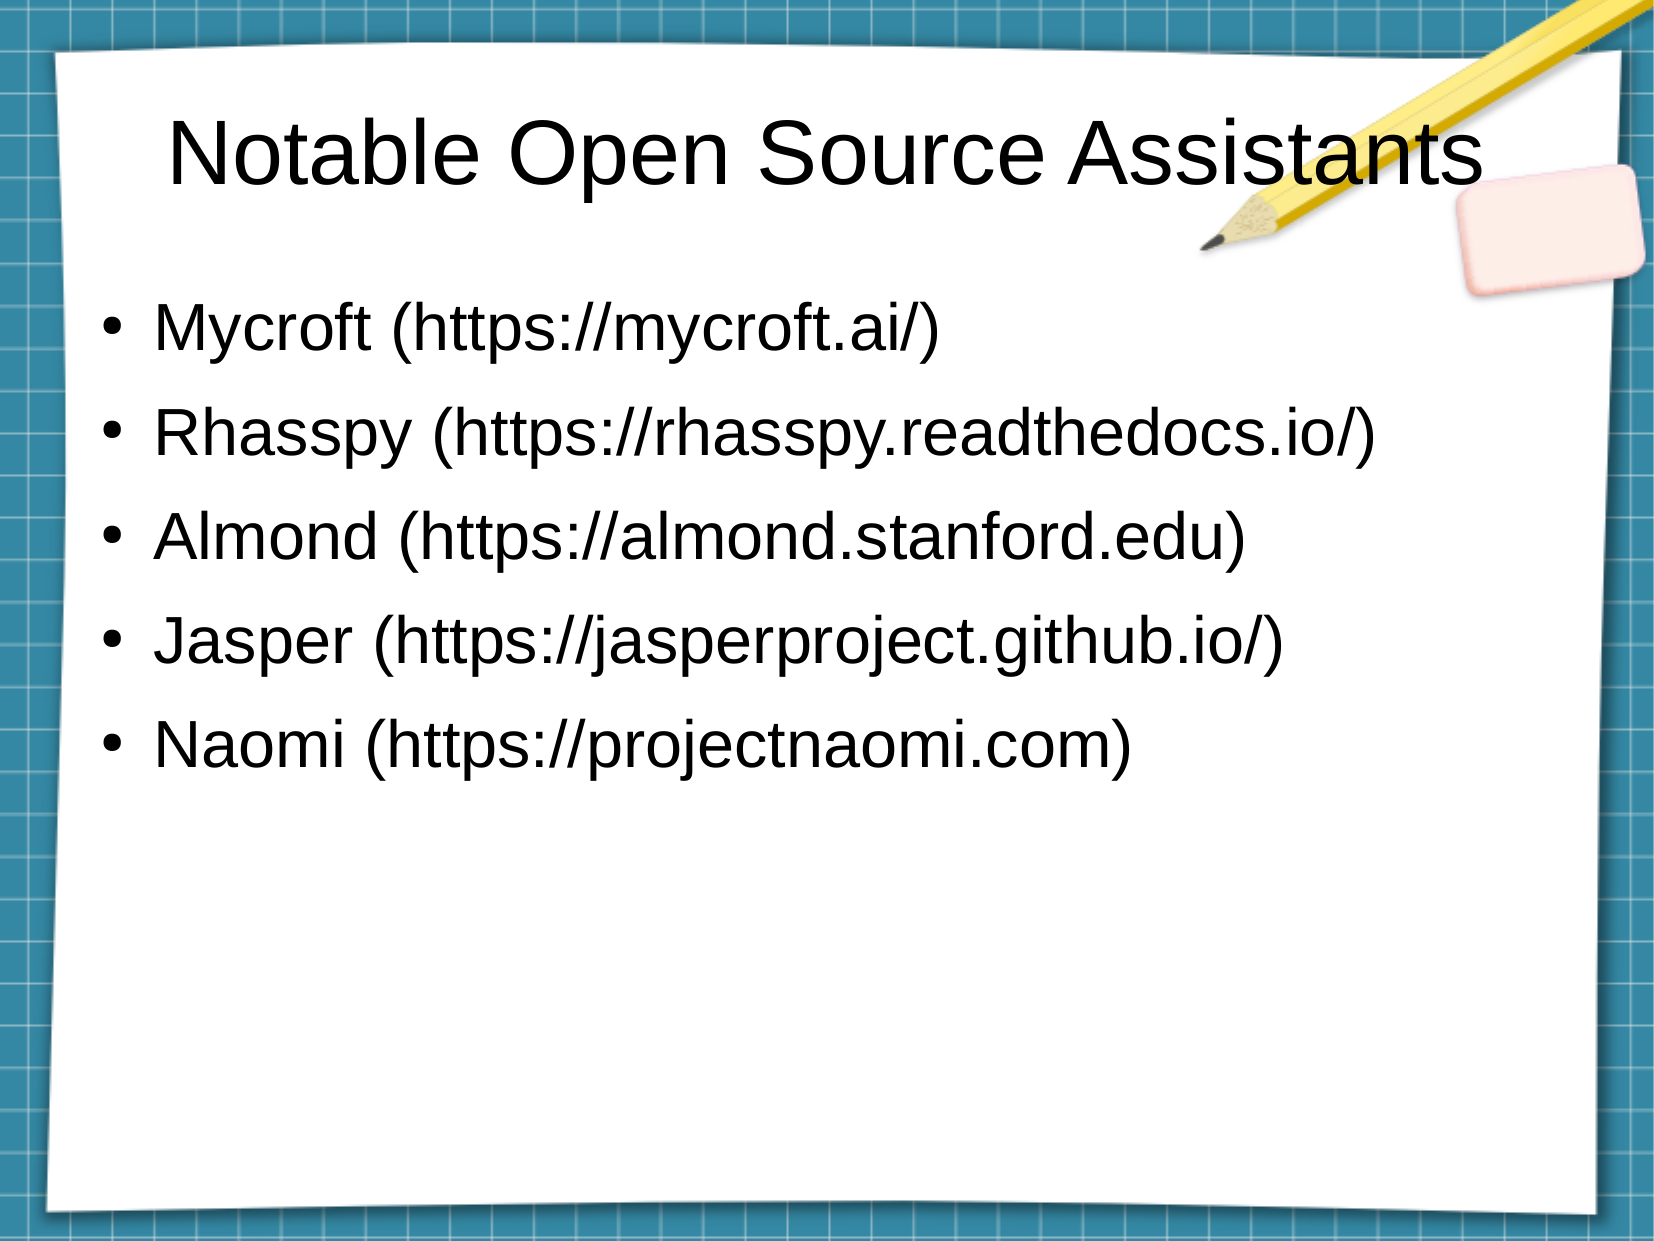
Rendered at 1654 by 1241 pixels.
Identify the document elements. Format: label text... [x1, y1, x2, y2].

picture [0, 0, 1654, 1241]
title Notable Open Source Assistants [82, 49, 1571, 257]
list Mycroft (https://mycroft.ai/) Rhasspy (https://rhasspy.readthedocs.io/) Almond (https://almond.stanford.edu) Jasper (https://jasperproject.github.io/) Naomi (https://projectnaomi.com) [82, 290, 1571, 841]
